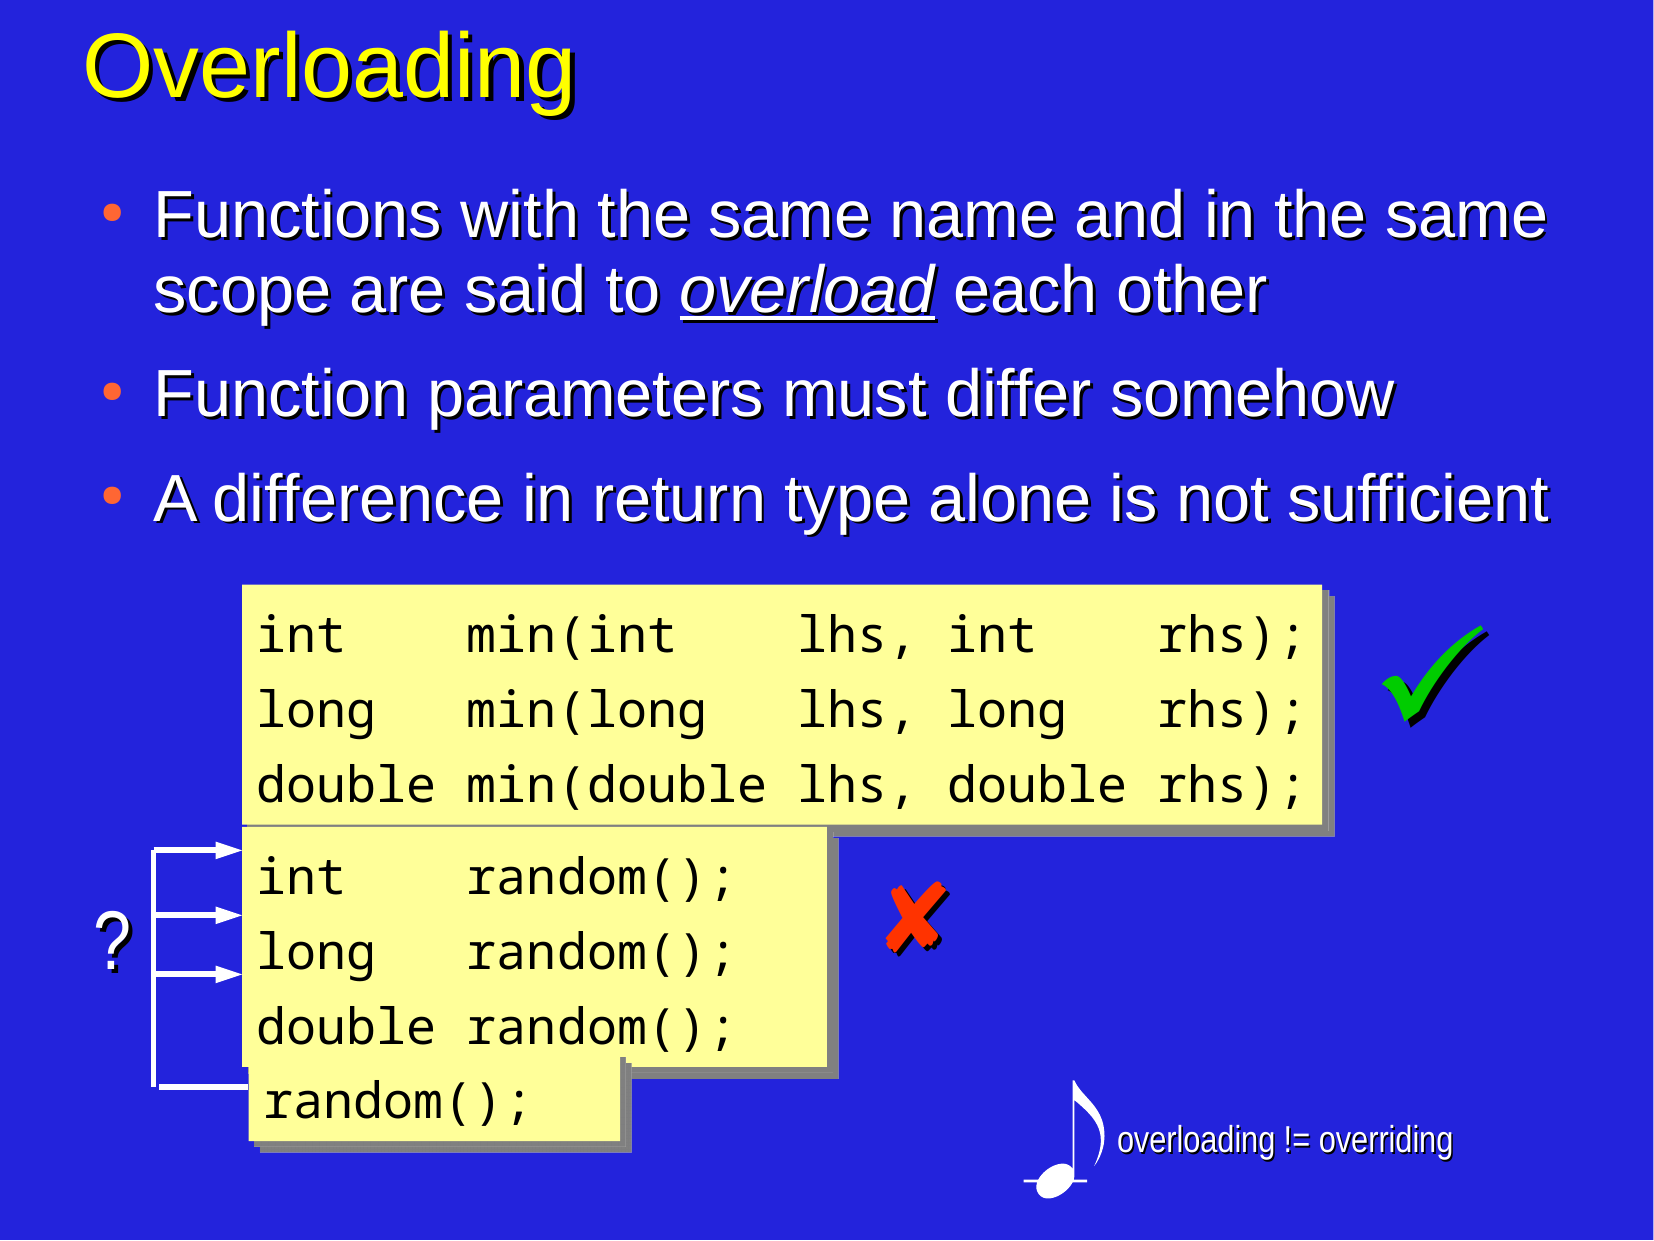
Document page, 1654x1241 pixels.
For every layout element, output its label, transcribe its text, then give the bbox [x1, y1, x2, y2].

text_box random(); [248, 1051, 621, 1142]
title Overloading [82, 2, 1571, 130]
text_box ? [79, 878, 257, 995]
list Functions with the same name and in the same scope are said to overload each other Function parameters must differ somehow A difference in return type alone is not sufficient [1075, 1102, 1571, 1182]
text_box [1023, 1080, 1105, 1199]
text_box  [1355, 584, 1545, 780]
text_box int random(); long random(); double random(); [242, 826, 827, 1067]
text_box int min(int lhs, int rhs); long min(long lhs, long rhs); double min(double lhs, double rhs); [242, 584, 1323, 825]
list Functions with the same name and in the same scope are said to overload each other Function parameters must differ somehow A difference in return type alone is not sufficient [82, 177, 1571, 1182]
text_box overloading != overriding [1102, 1107, 1590, 1169]
text_box  [859, 829, 1010, 994]
